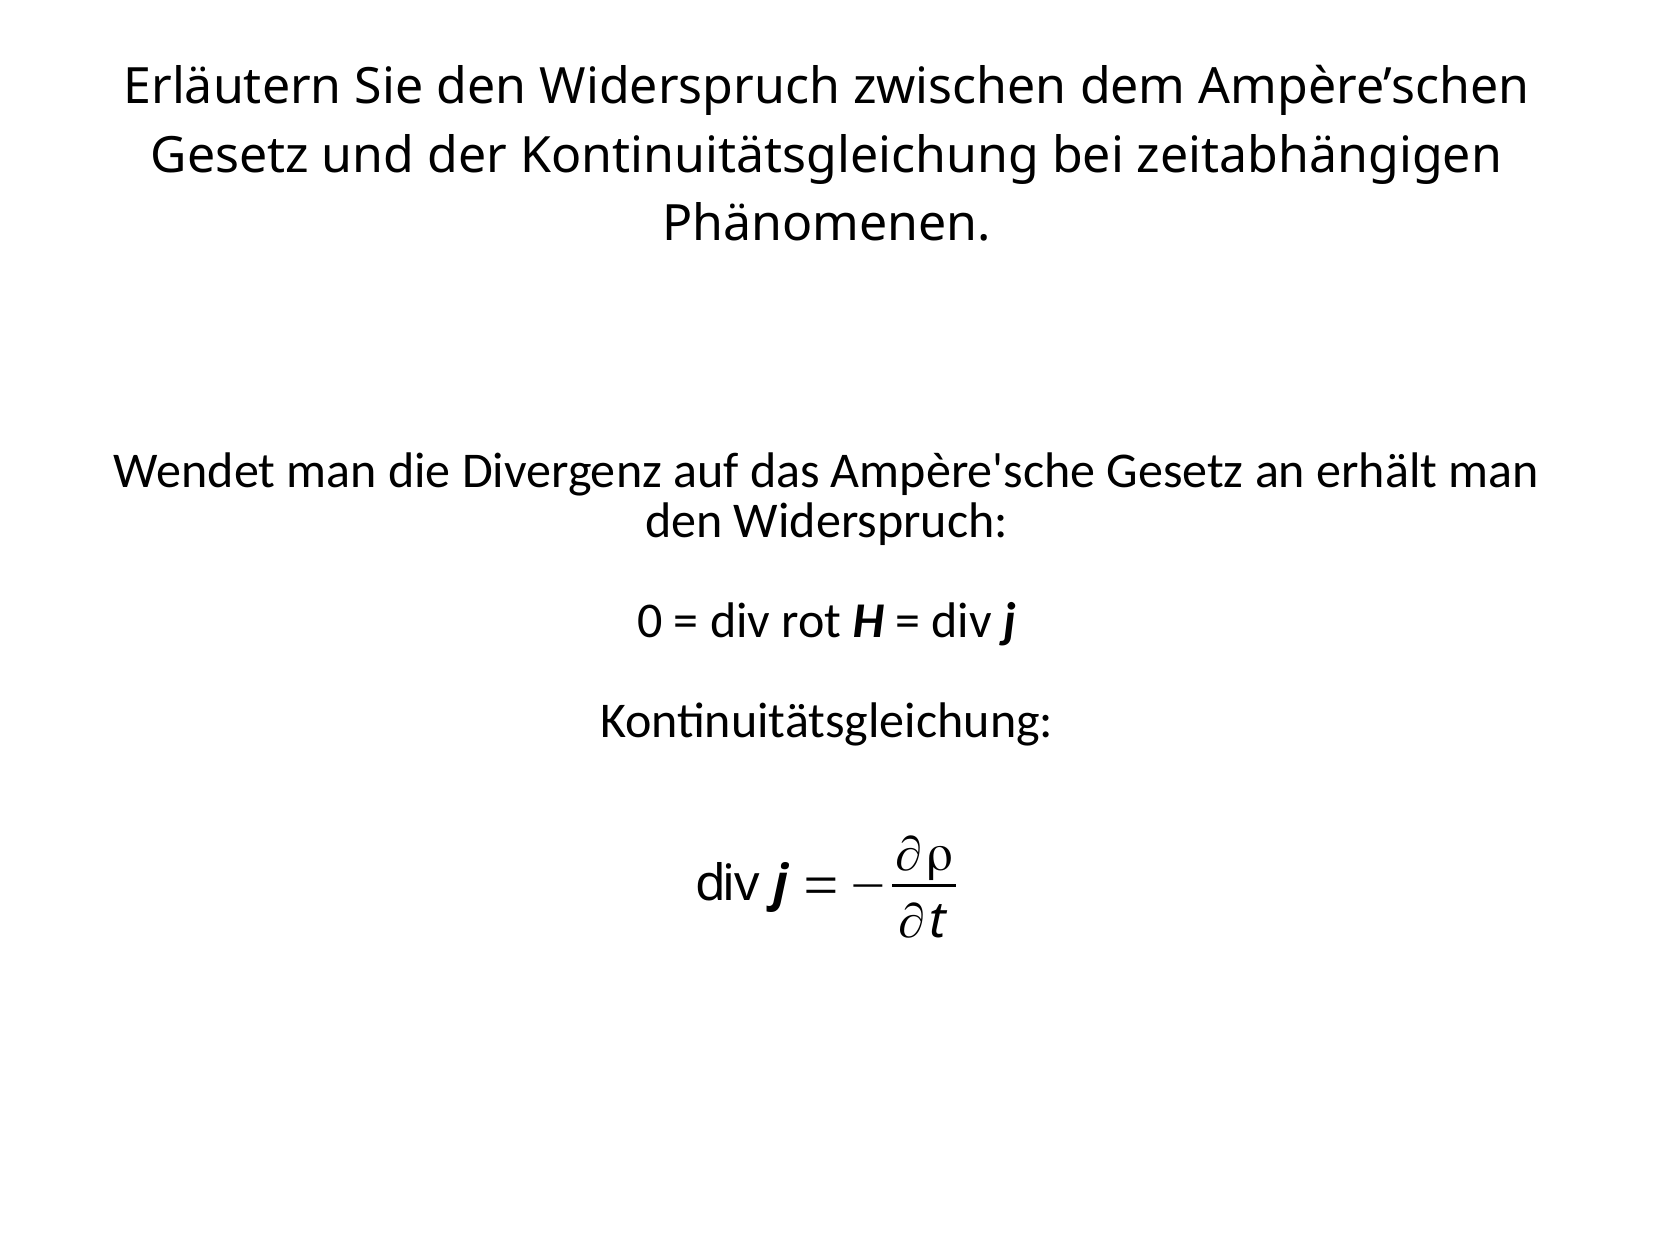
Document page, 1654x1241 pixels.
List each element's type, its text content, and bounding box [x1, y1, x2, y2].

title Erläutern Sie den Widerspruch zwischen dem Ampère’schen Gesetz und der Kontinuitätsgleichung bei zeitabhängigen Phänomenen. [82, 49, 1571, 257]
subtitle Wendet man die Divergenz auf das Ampère'sche Gesetz an erhält man den Widerspruch: 0 = div rot H = div j Kontinuitätsgleichung: [82, 290, 1571, 1010]
chart [689, 832, 965, 951]
